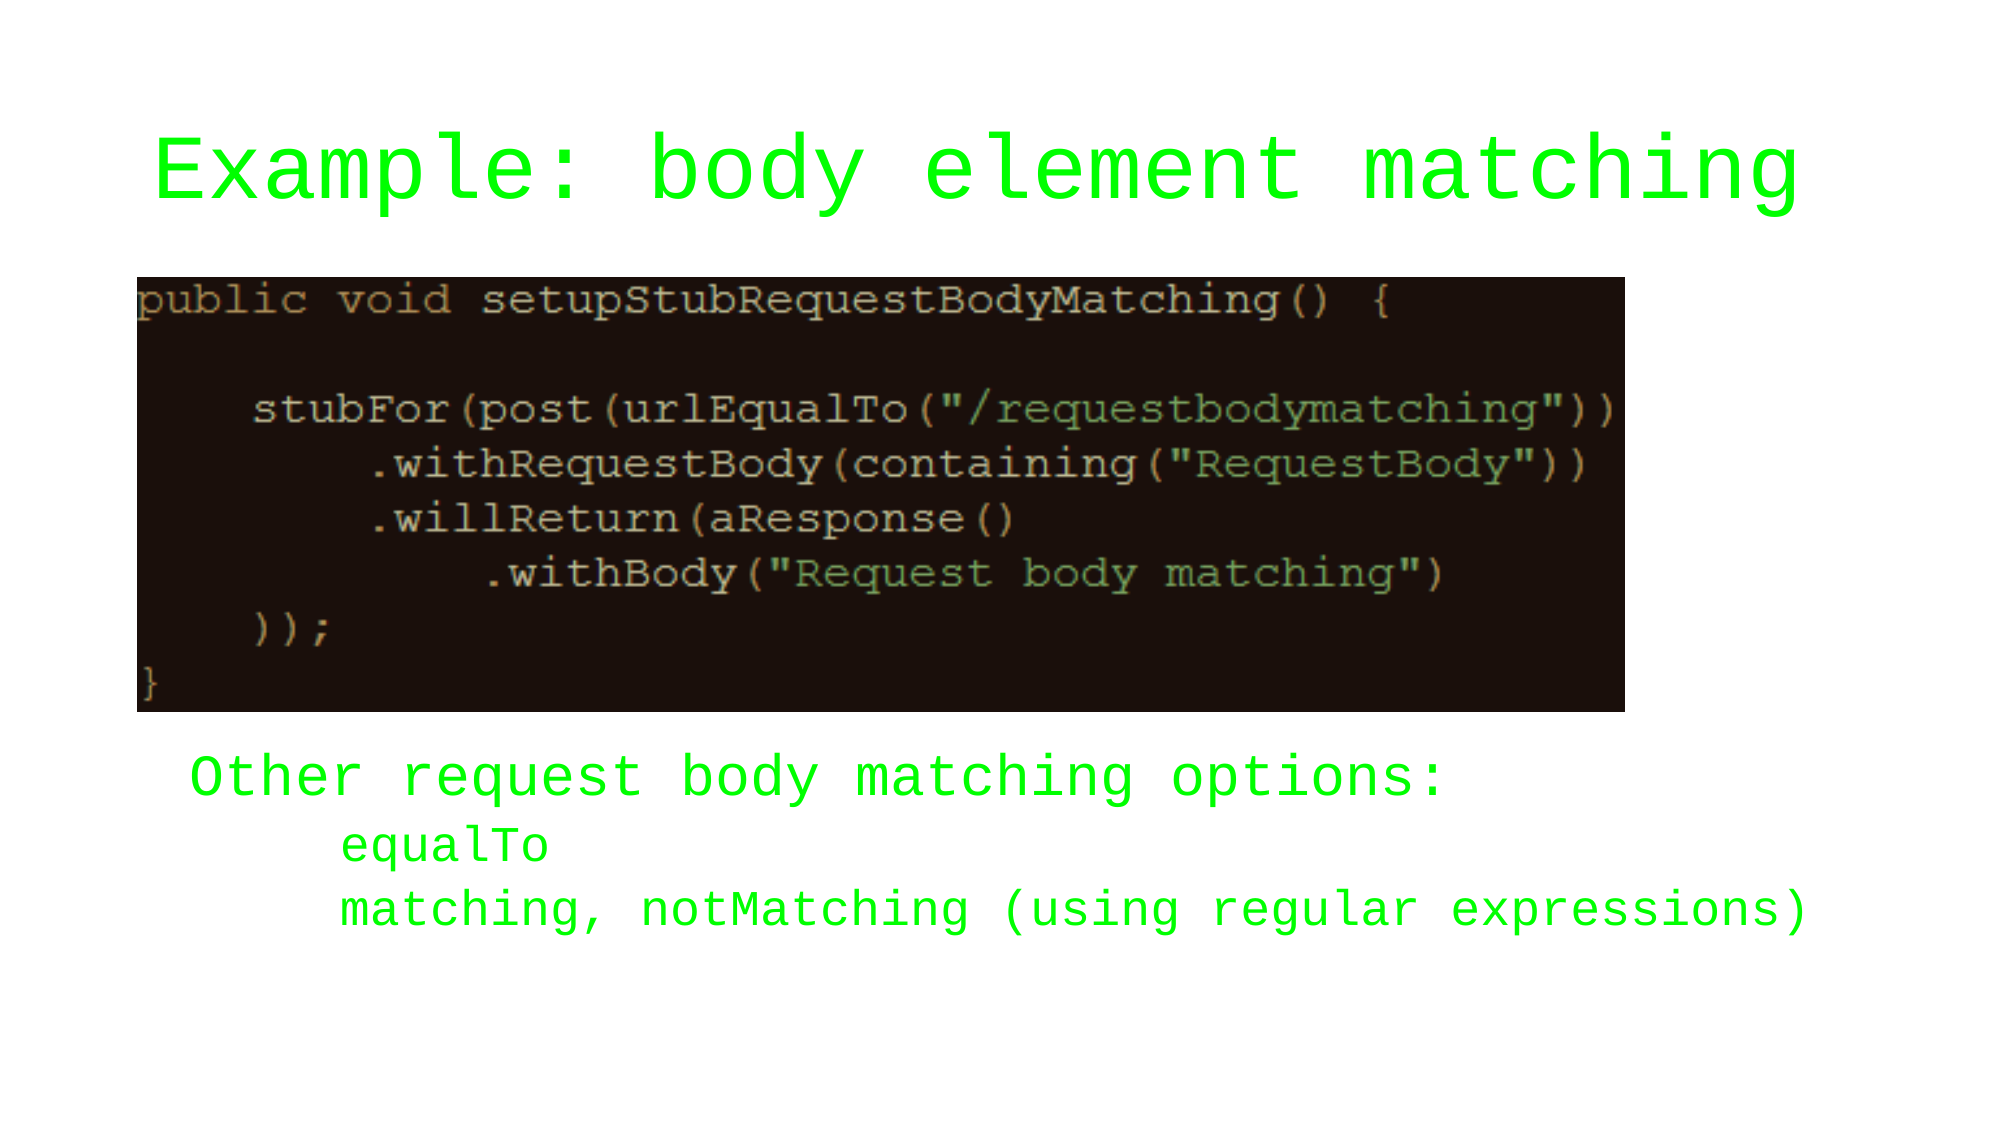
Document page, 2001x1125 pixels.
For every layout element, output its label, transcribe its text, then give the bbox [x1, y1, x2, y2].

picture [137, 277, 1625, 712]
title Example: body element matching [137, 59, 1863, 278]
list Other request body matching options: equalTo matching, notMatching (using regular expressions) [137, 299, 1966, 1014]
